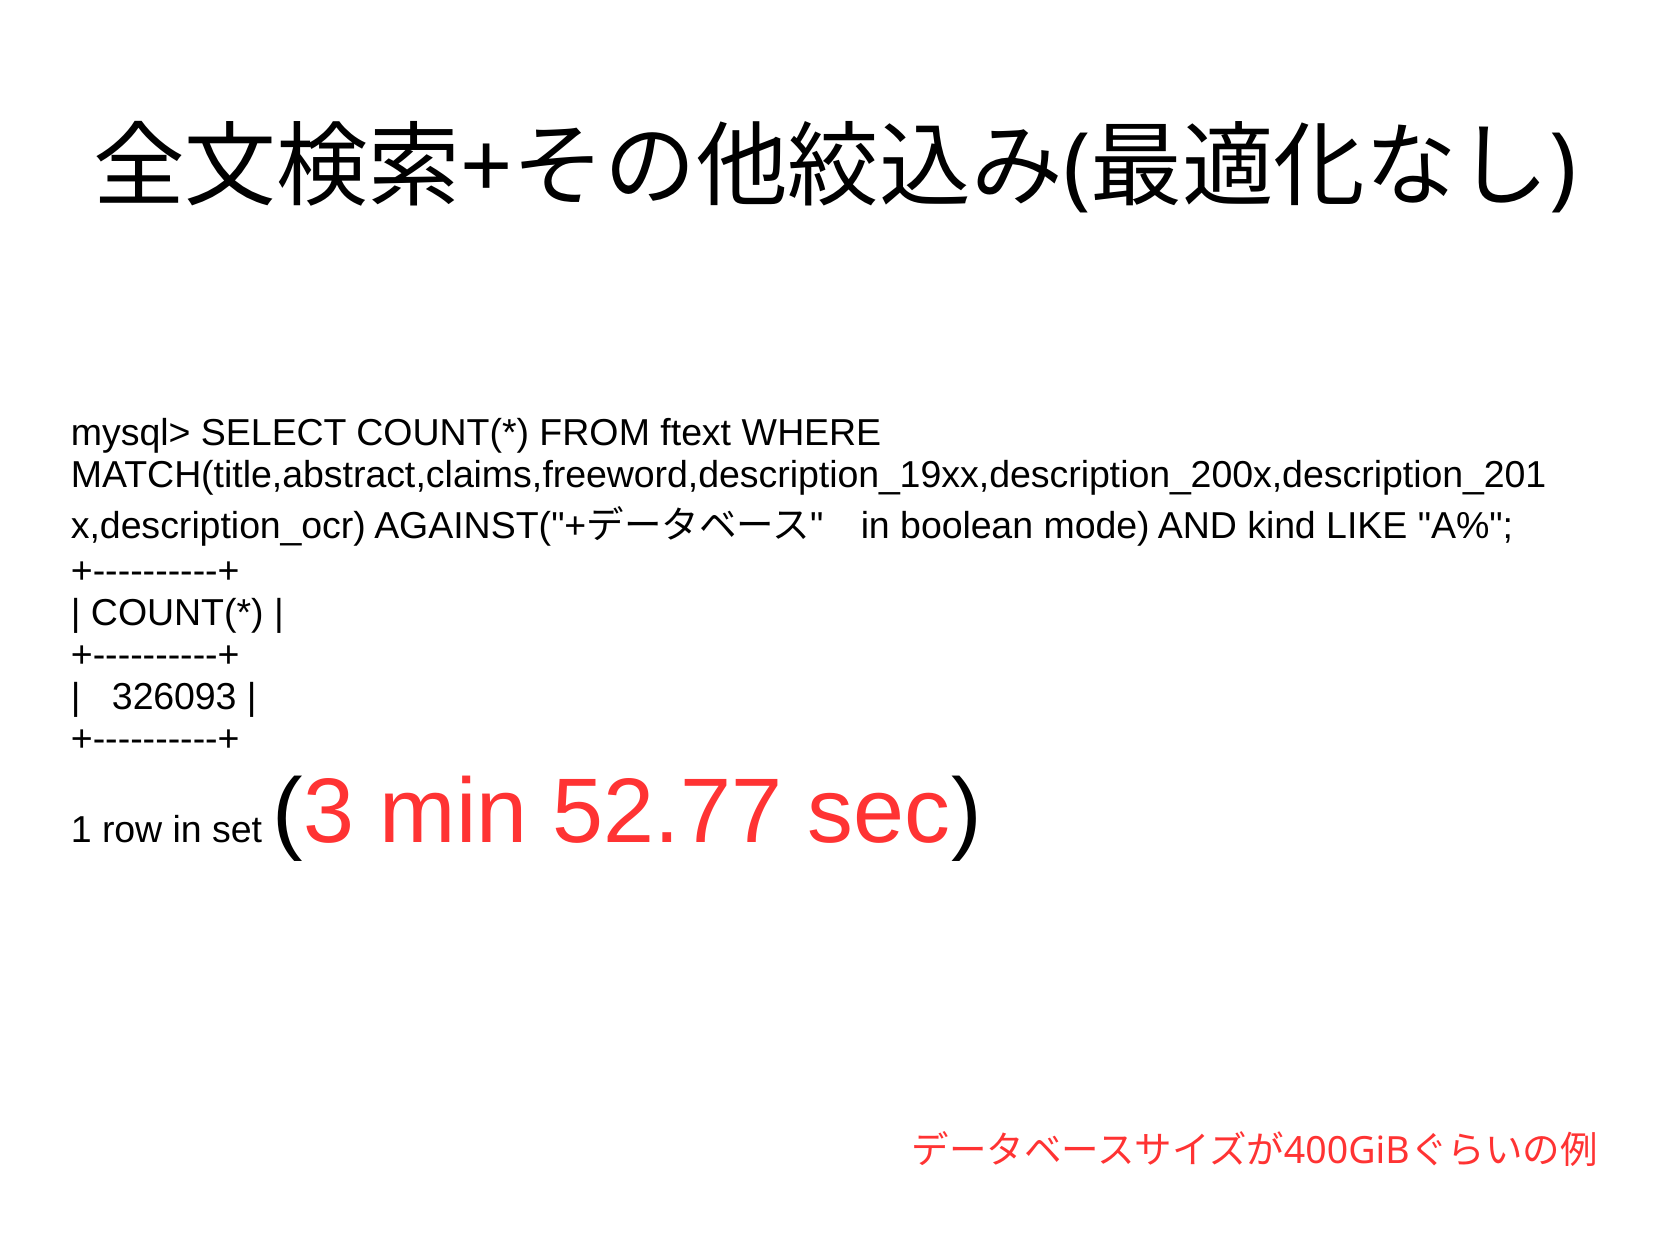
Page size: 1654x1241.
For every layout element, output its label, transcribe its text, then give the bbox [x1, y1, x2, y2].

text_box データベースサイズが400GiBぐらいの例 [897, 1112, 1618, 1165]
title 全文検索+その他絞込み(最適化なし) [61, 55, 1609, 263]
subtitle mysql> SELECT COUNT(*) FROM ftext WHERE MATCH(title,abstract,claims,freeword,description_19xx,description_200x,description_201x,description_ocr) AGAINST("+データベース" in boolean mode) AND kind LIKE "A%"; +----------+ | COUNT(*) | +----------+ | 326093 | +----------+ 1 row in set (3 min 52.77 sec) [70, 263, 1559, 1138]
